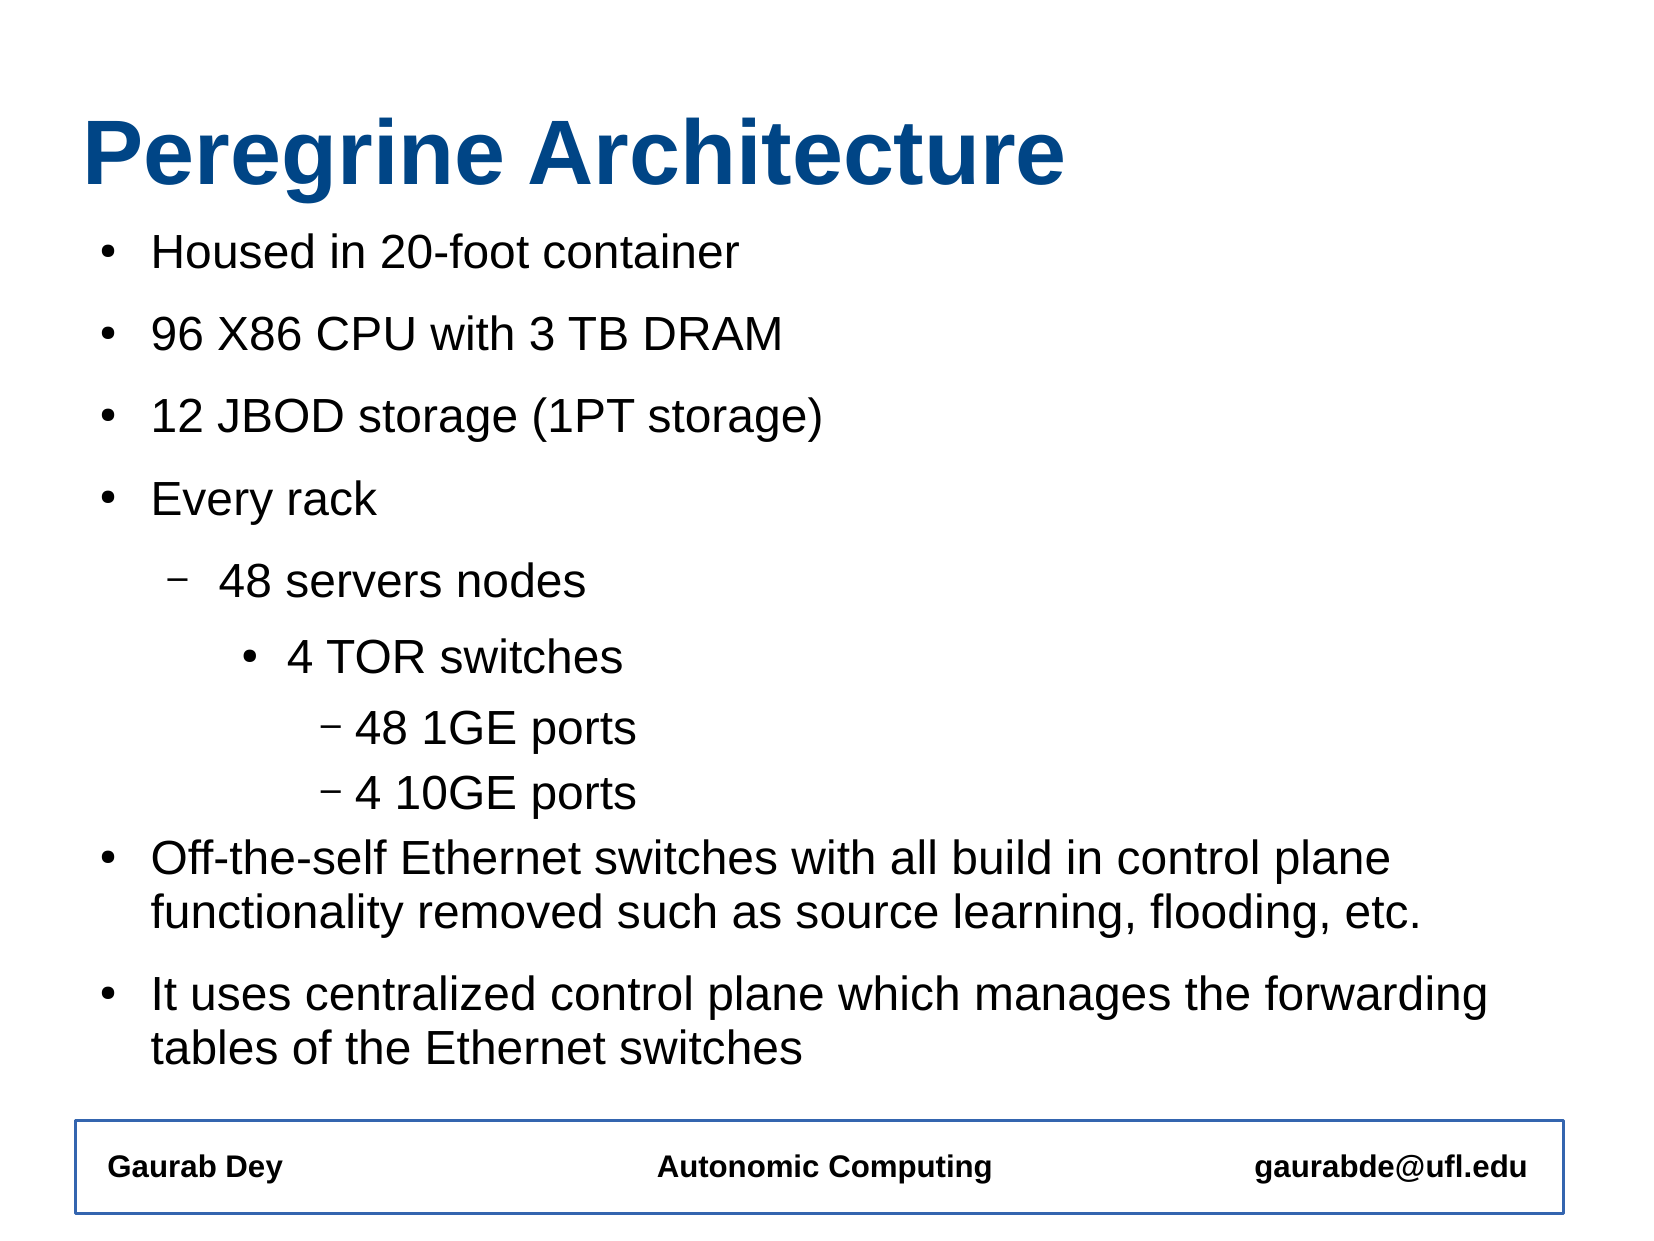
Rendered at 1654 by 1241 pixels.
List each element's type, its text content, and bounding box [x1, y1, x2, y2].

title Peregrine Architecture [82, 49, 1571, 257]
title Gaurab Dey Autonomic Computing gaurabde@ufl.edu [75, 1120, 1564, 1214]
list Housed in 20-foot container 96 X86 CPU with 3 TB DRAM 12 JBOD storage (1PT storage) Every rack 48 servers nodes 4 TOR switches 48 1GE ports 4 10GE ports Off-the-self Ethernet switches with all build in control plane functionality removed such as source learning, flooding, etc. It uses centralized control plane which manages the forwarding tables of the Ethernet switches [82, 225, 1531, 1081]
